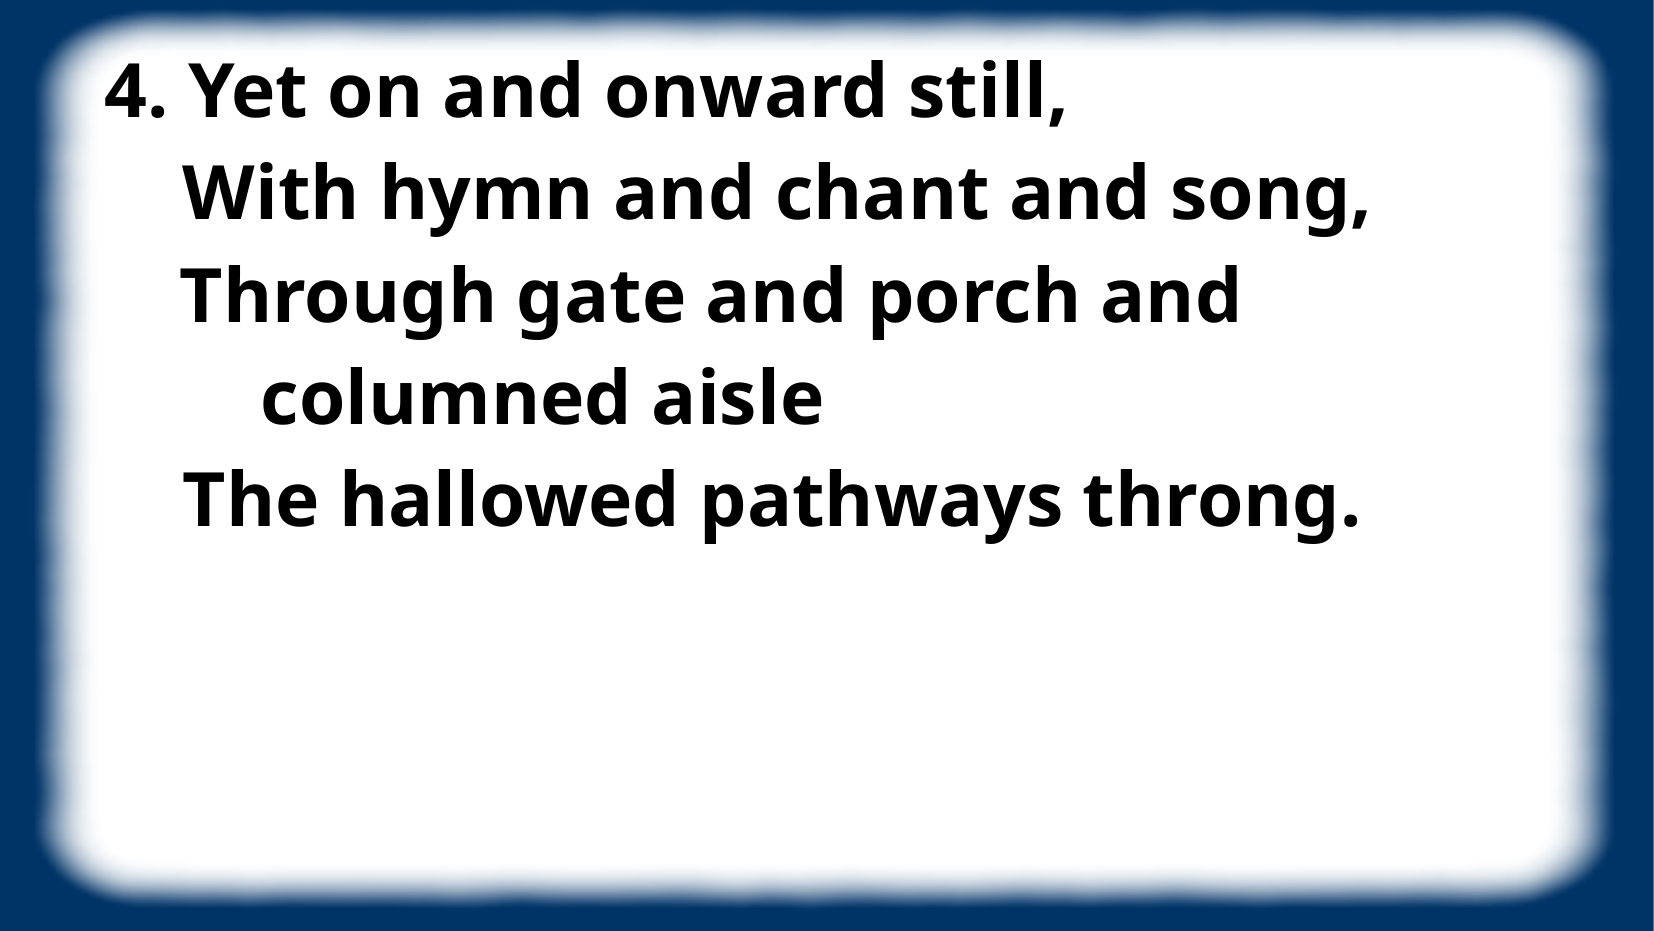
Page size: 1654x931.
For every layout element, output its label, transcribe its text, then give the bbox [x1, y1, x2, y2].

picture [0, 0, 1654, 931]
text_box 4. Yet on and onward still, With hymn and chant and song, Through gate and porch and columned aisle The hallowed pathways throng. [90, 30, 1561, 544]
